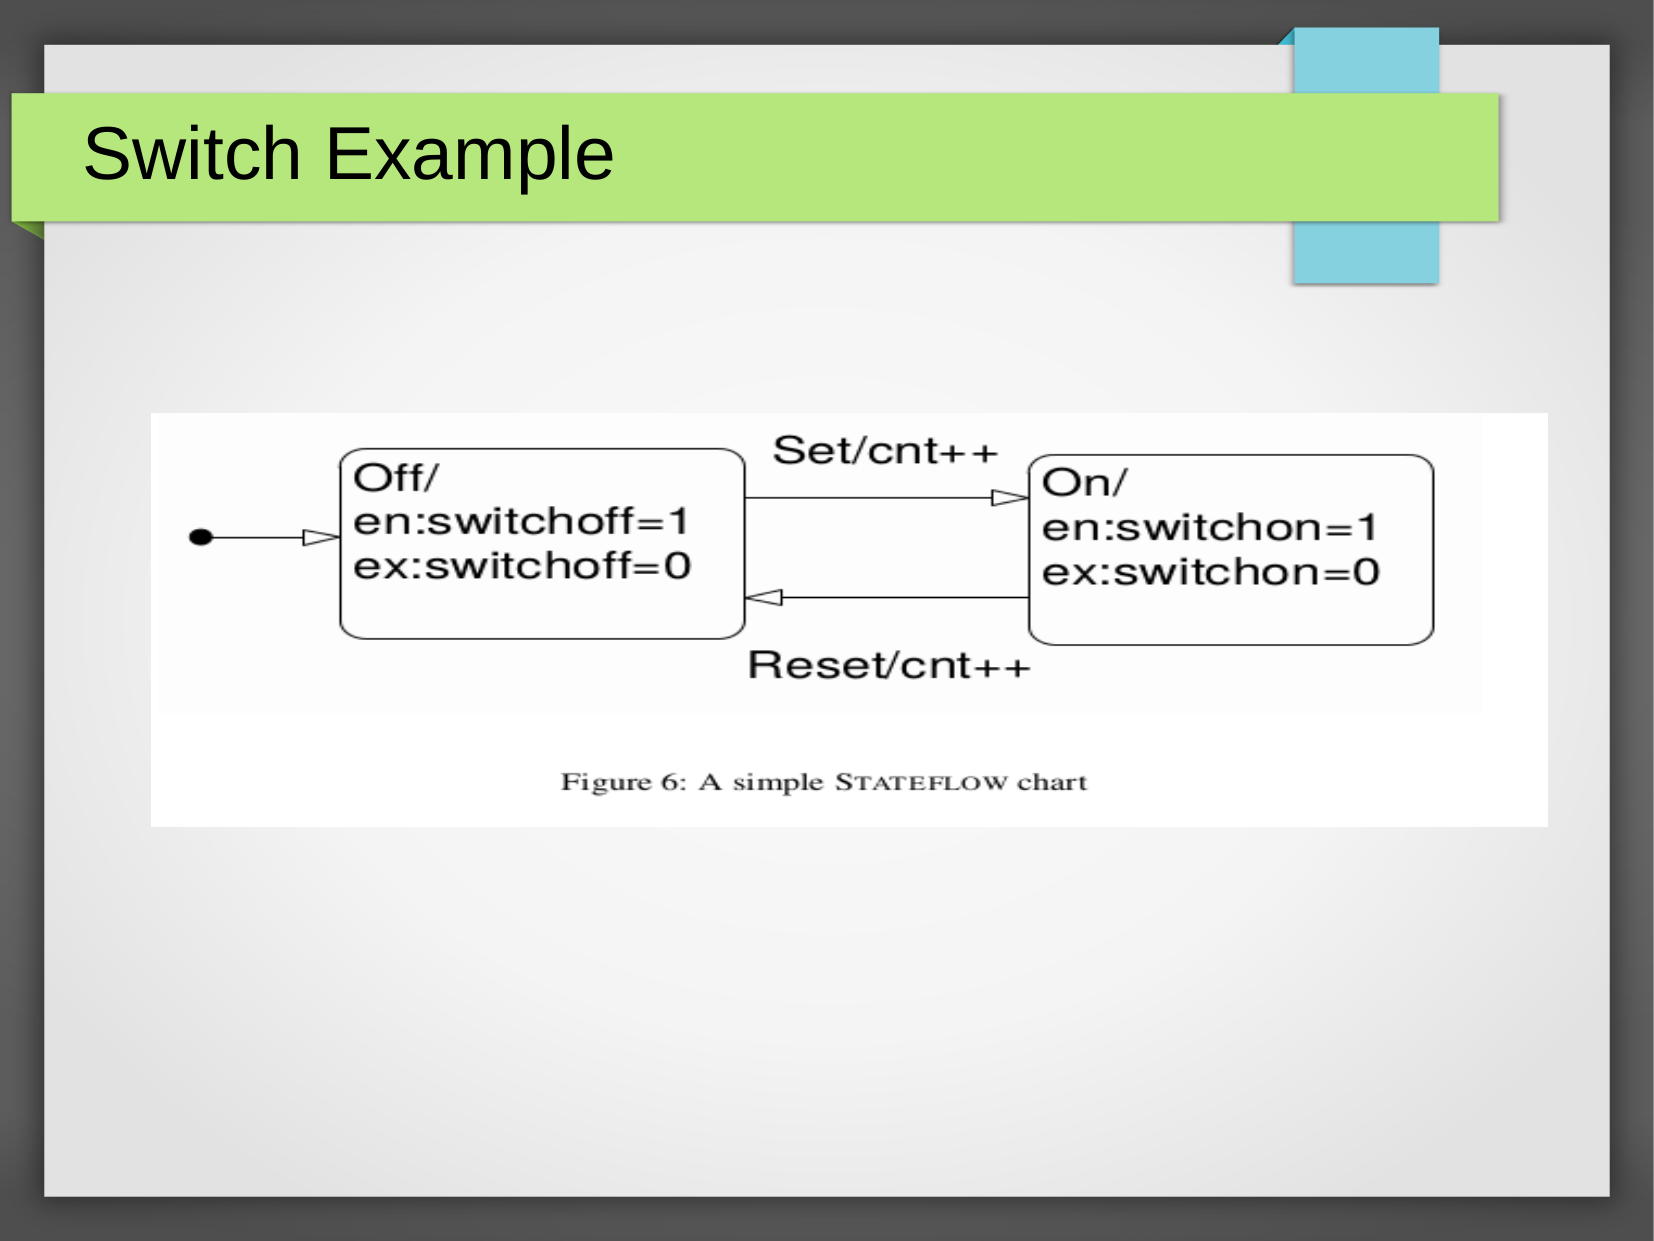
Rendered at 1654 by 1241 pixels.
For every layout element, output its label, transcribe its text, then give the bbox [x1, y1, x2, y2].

picture [0, 0, 1654, 1241]
title Switch Example [82, 94, 1264, 213]
